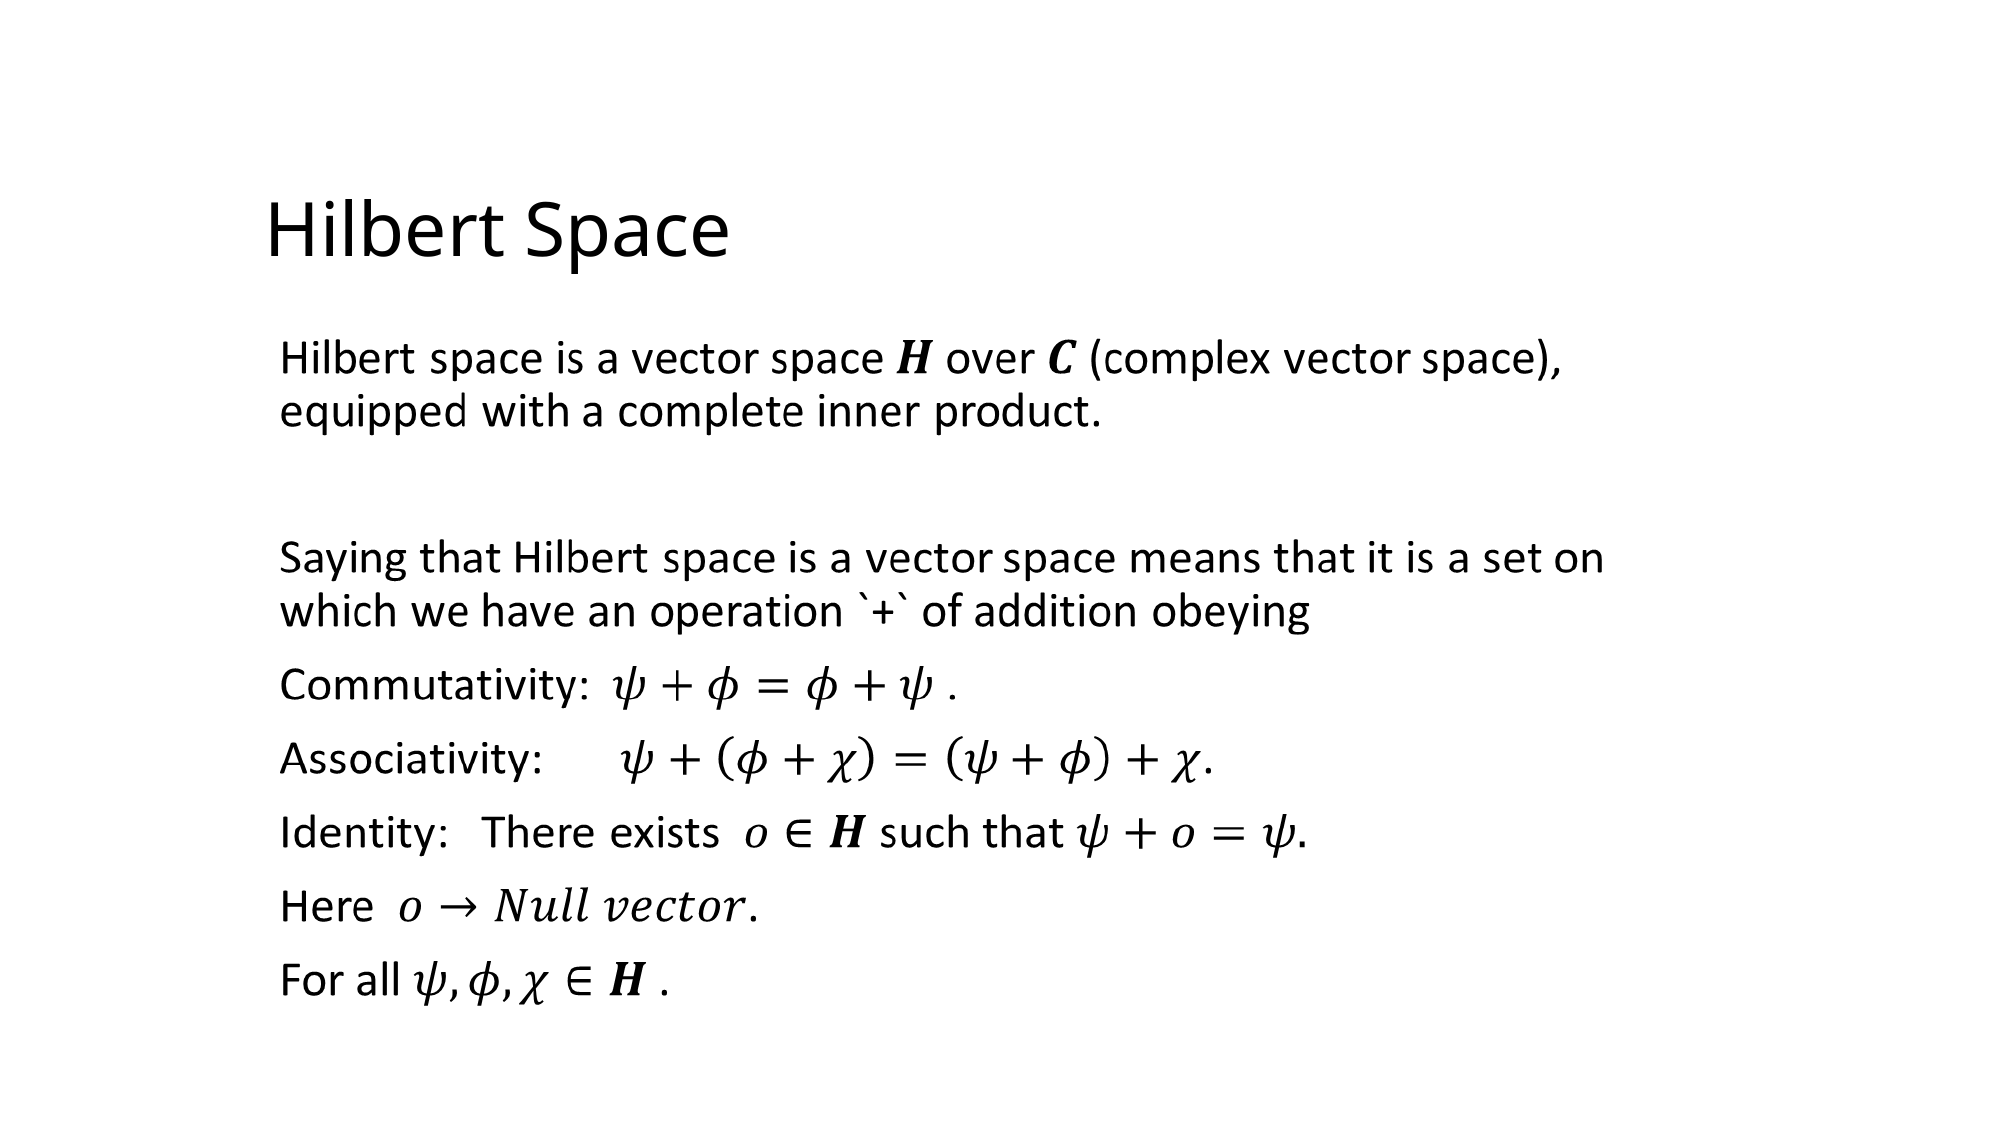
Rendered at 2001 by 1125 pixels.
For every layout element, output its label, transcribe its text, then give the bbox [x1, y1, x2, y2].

title Hilbert Space [249, 184, 1750, 277]
subtitle [249, 311, 1750, 1087]
